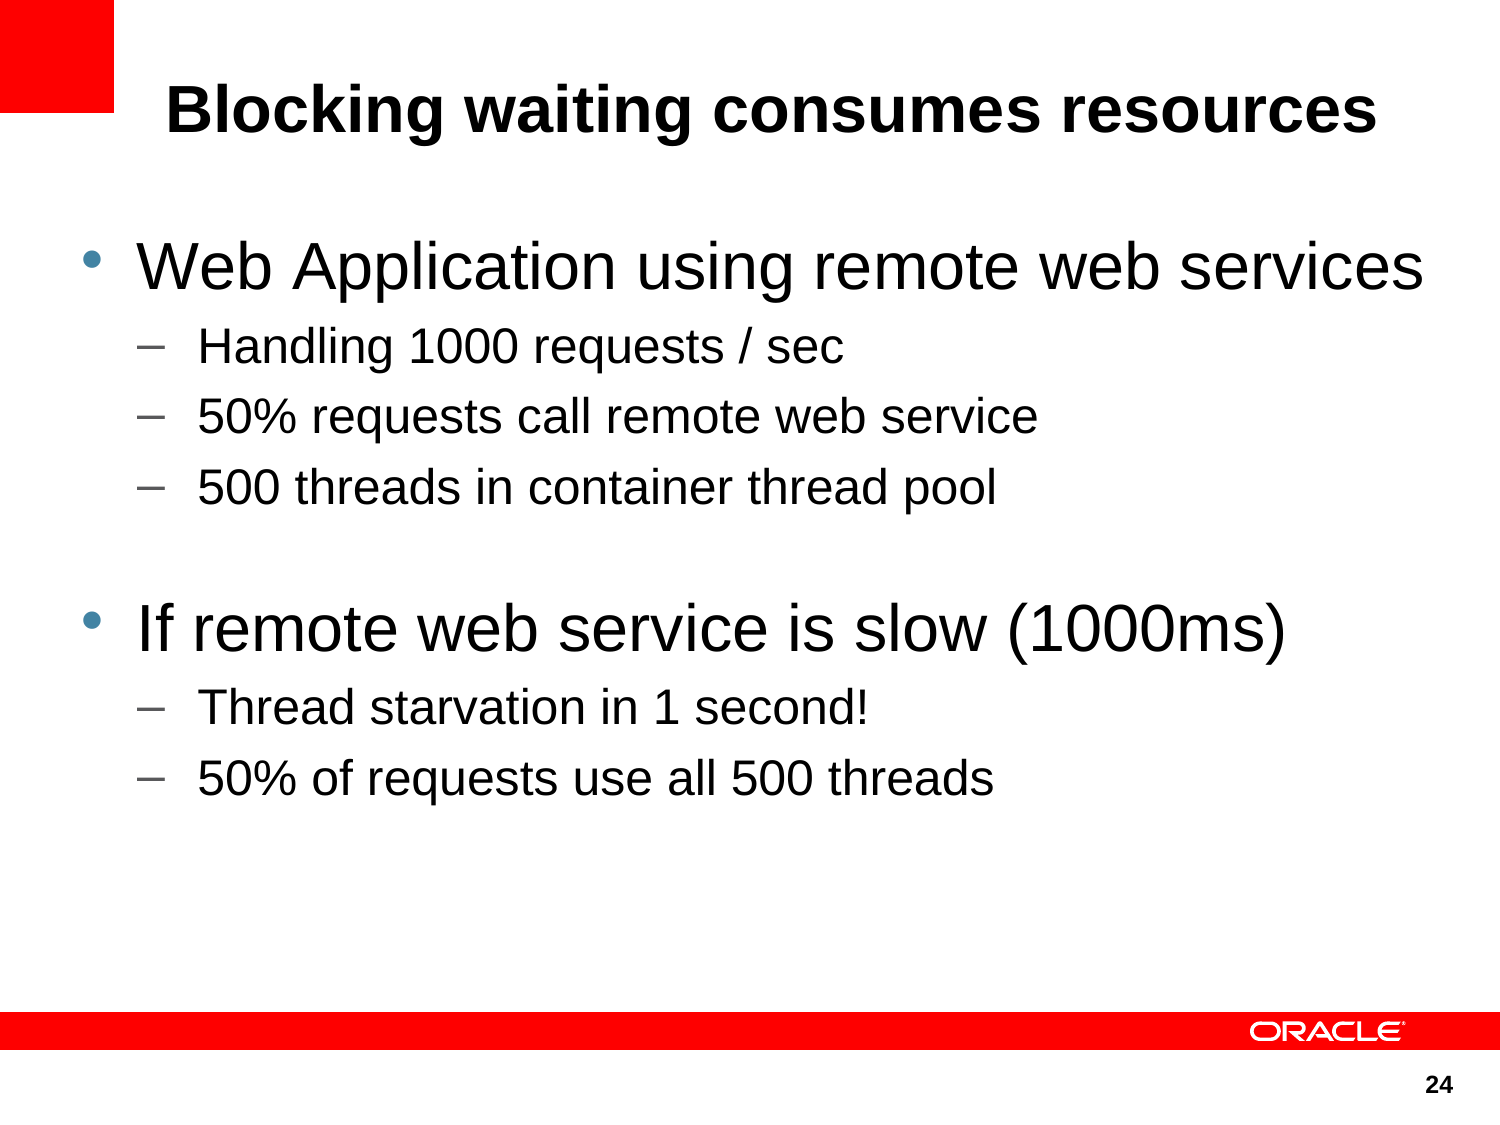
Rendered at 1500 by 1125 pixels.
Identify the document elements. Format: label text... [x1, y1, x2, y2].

picture [0, 0, 114, 113]
list Web Application using remote web services Handling 1000 requests / sec 50% requests call remote web service 500 threads in container thread pool If remote web service is slow (1000ms) Thread starvation in 1 second! 50% of requests use all 500 threads [80, 222, 1475, 926]
title Blocking waiting consumes resources [141, 65, 1500, 191]
picture [0, 1012, 1500, 1050]
